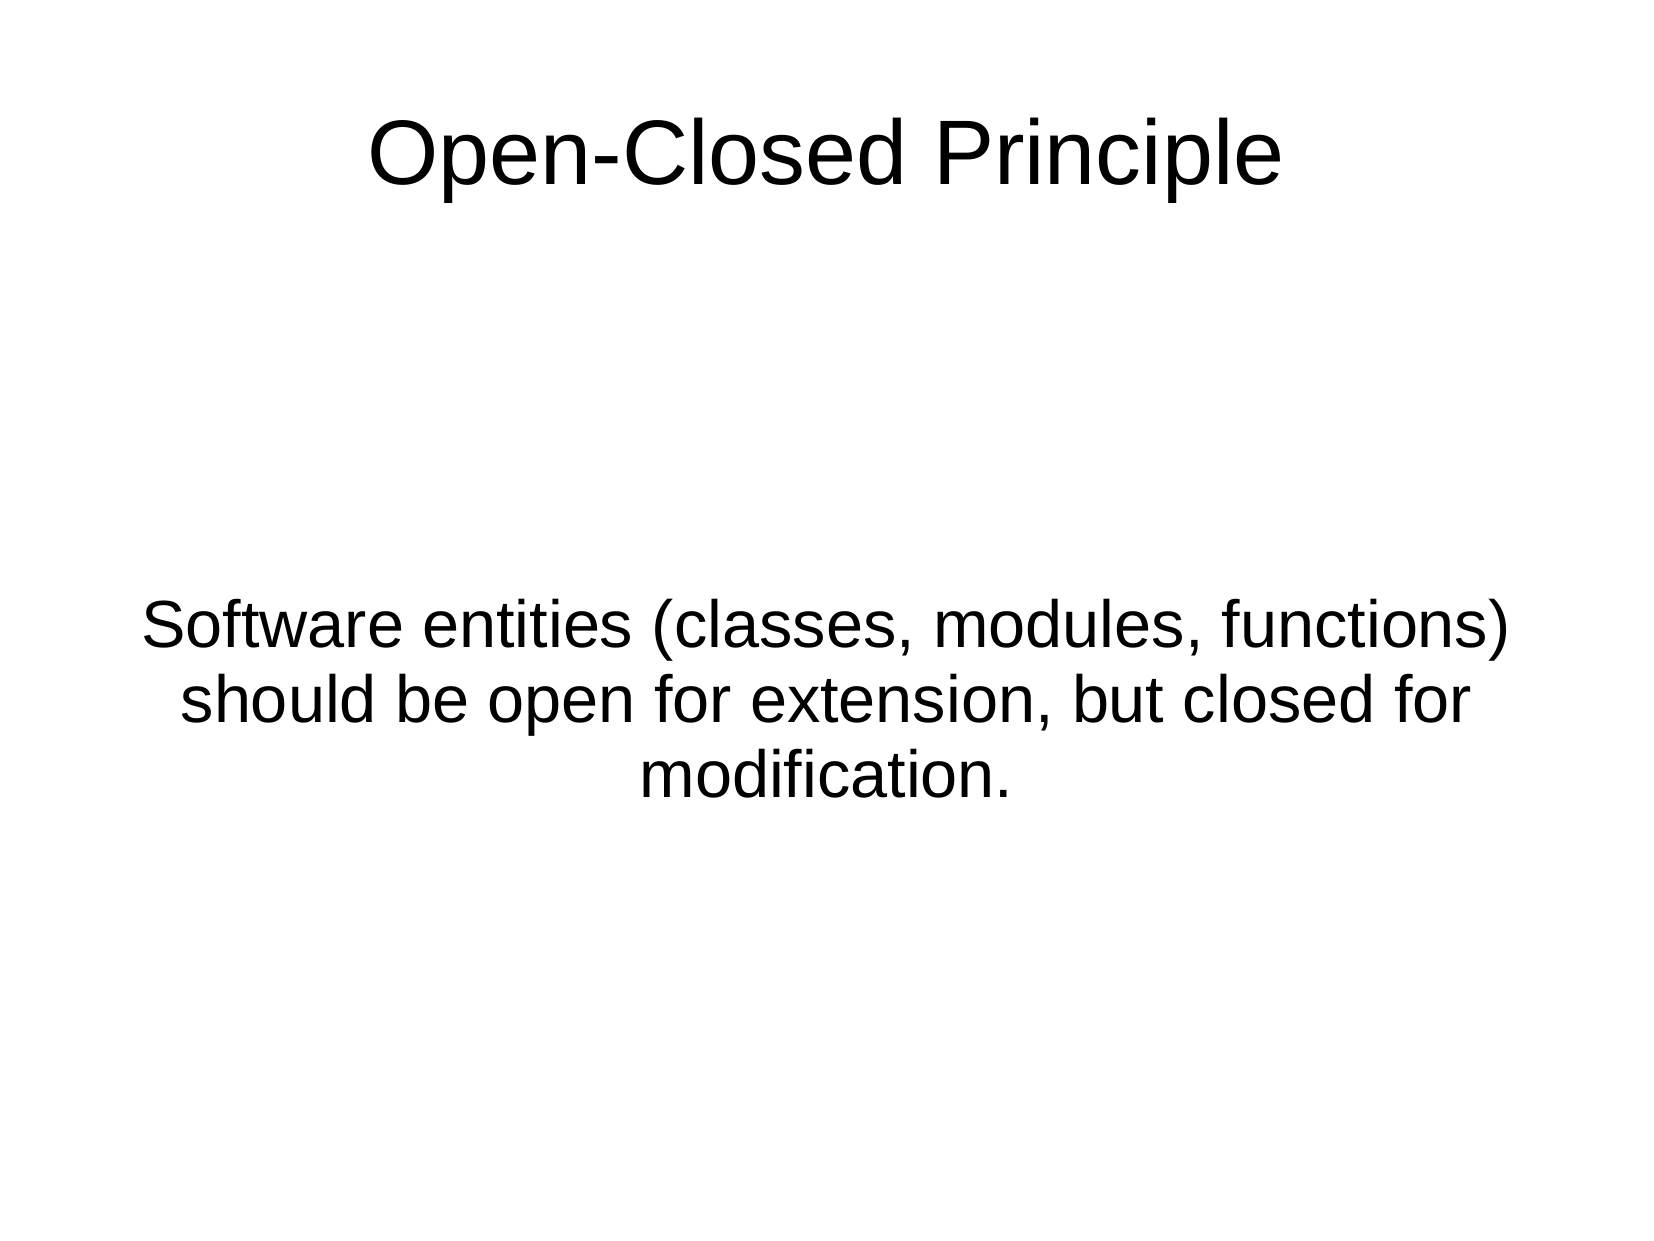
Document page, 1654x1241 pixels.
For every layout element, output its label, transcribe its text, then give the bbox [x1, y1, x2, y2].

title Open-Closed Principle [82, 49, 1571, 257]
subtitle Software entities (classes, modules, functions) should be open for extension, but closed for modification. [82, 290, 1571, 1109]
